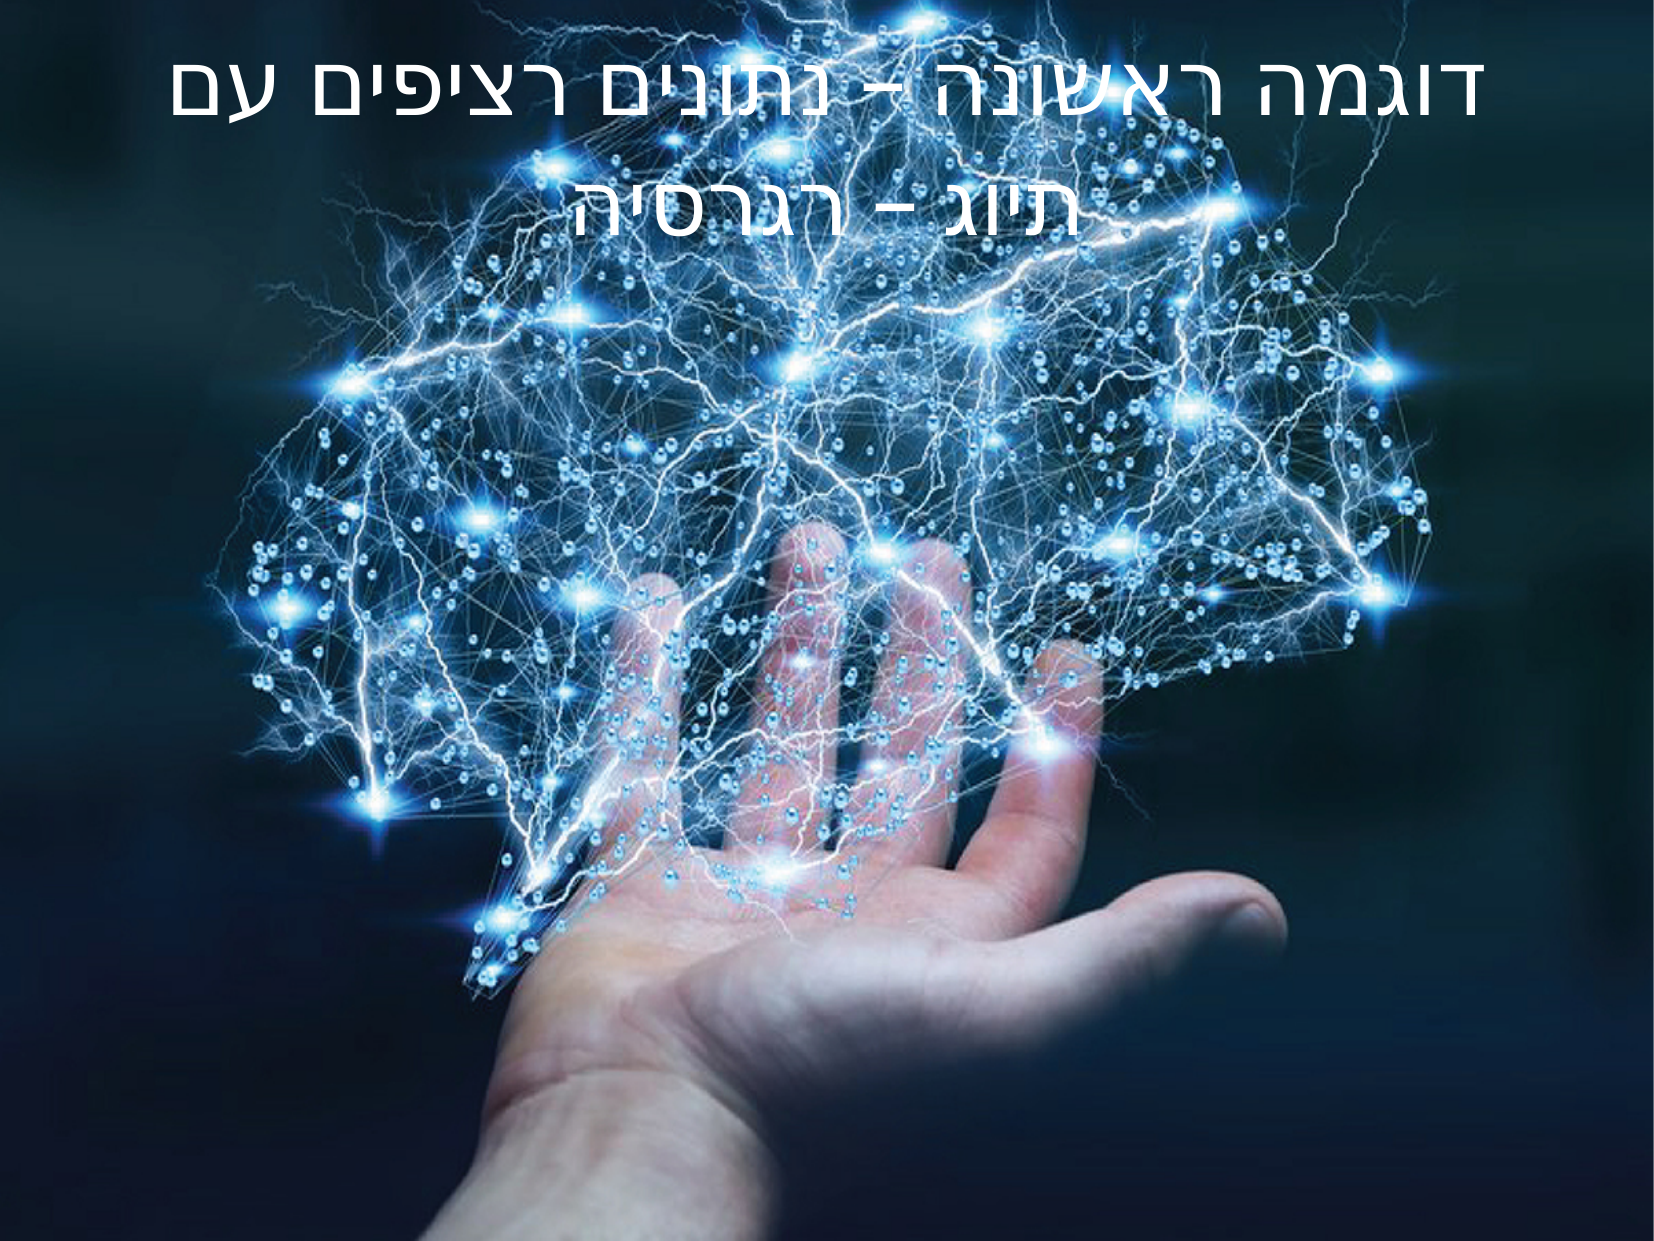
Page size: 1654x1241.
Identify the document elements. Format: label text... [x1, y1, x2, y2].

title דוגמה ראשונה – נתונים רציפים עם תיוג – רגרסיה [82, 49, 1571, 257]
picture [0, 0, 1654, 1241]
